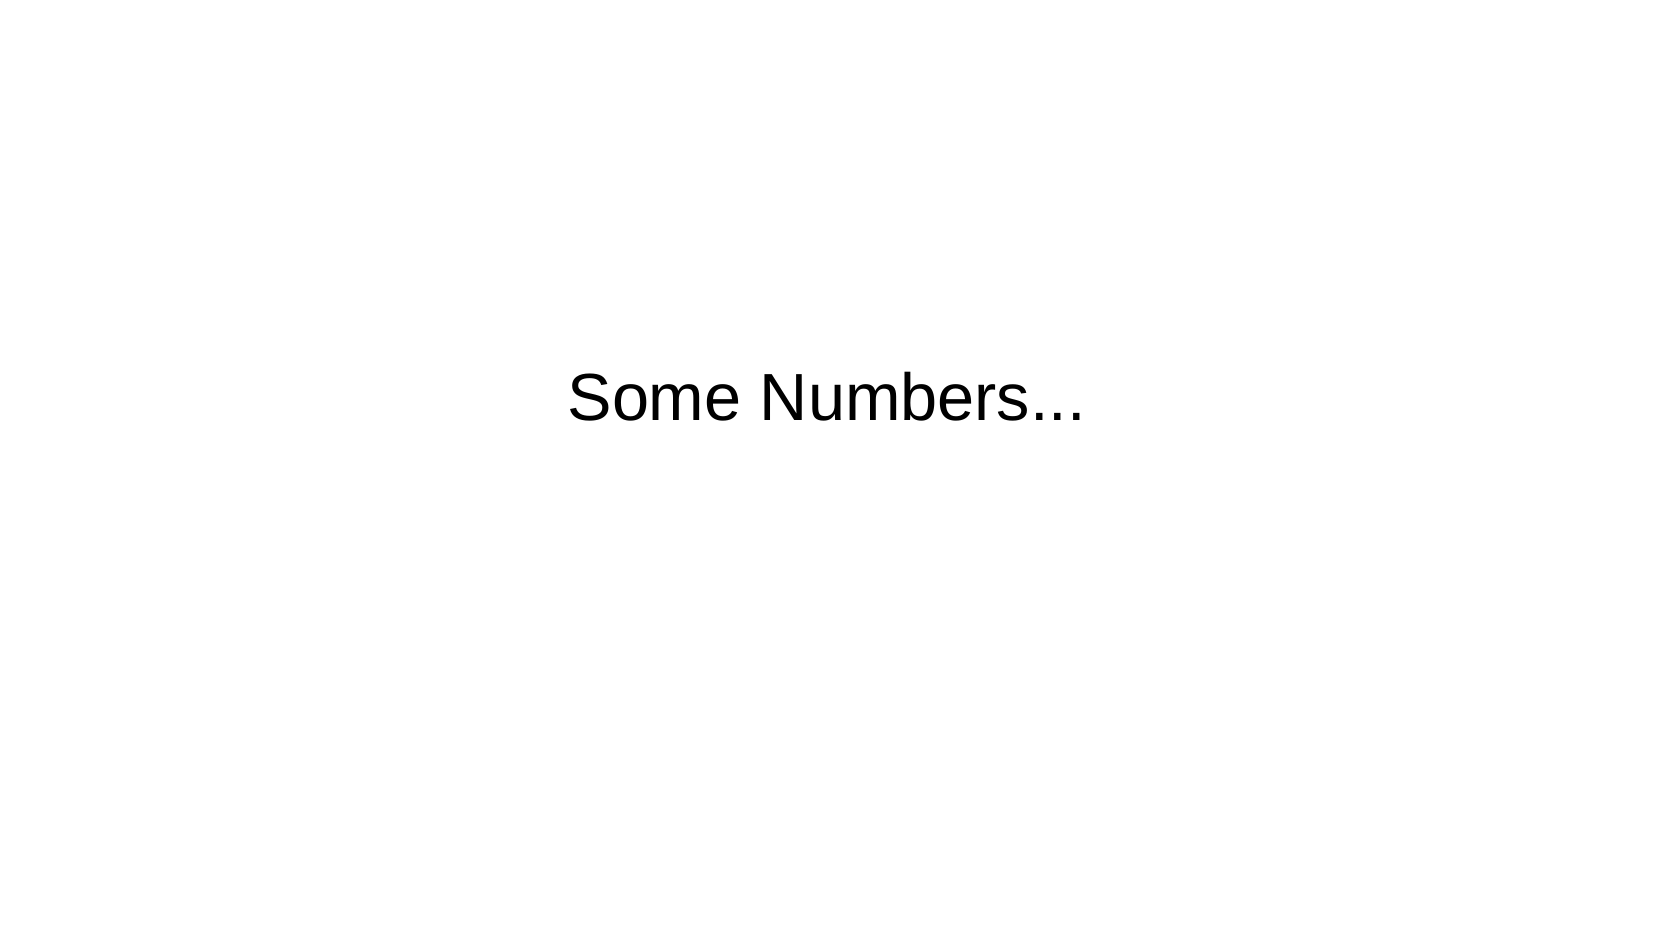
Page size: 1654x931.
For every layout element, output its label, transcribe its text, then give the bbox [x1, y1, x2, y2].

subtitle Some Numbers... [82, 37, 1571, 757]
